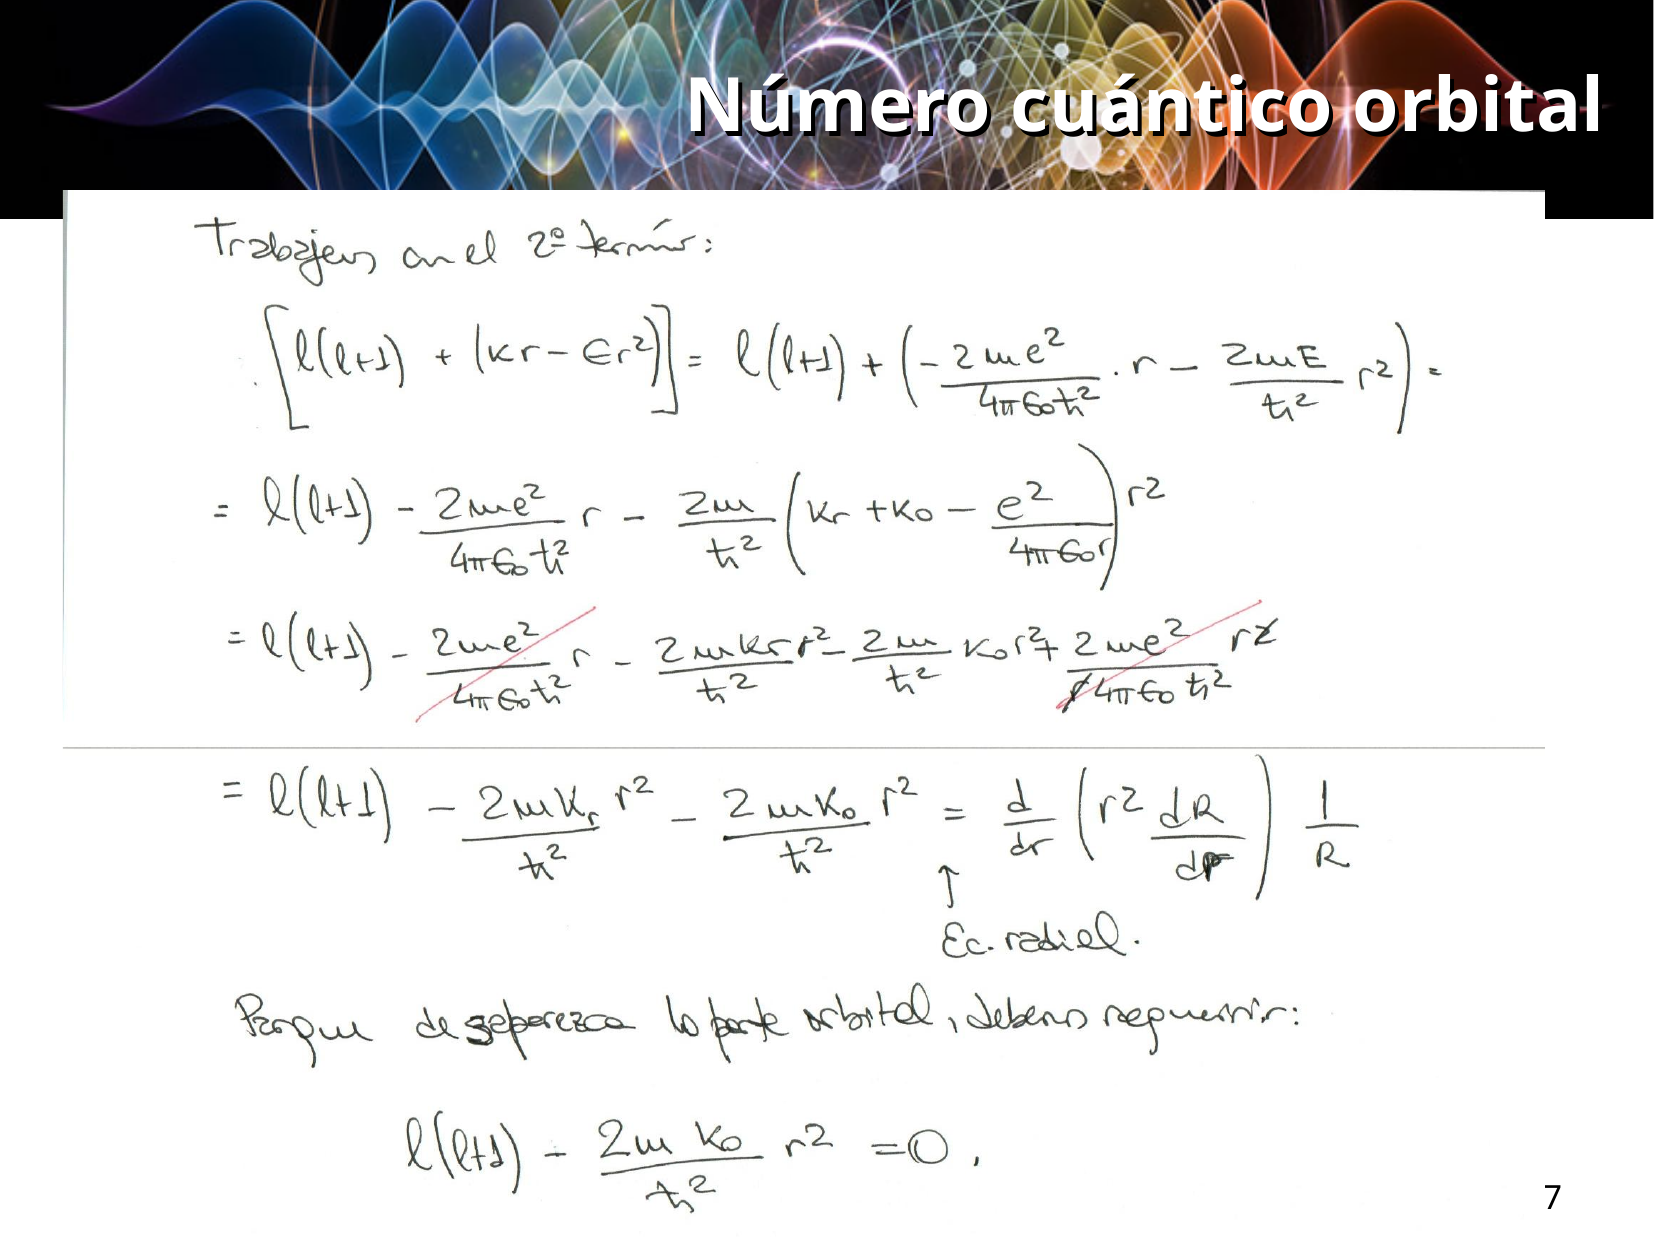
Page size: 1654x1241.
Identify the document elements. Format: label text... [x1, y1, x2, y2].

picture [0, 0, 1654, 1240]
title Número cuántico orbital [45, 15, 1606, 191]
